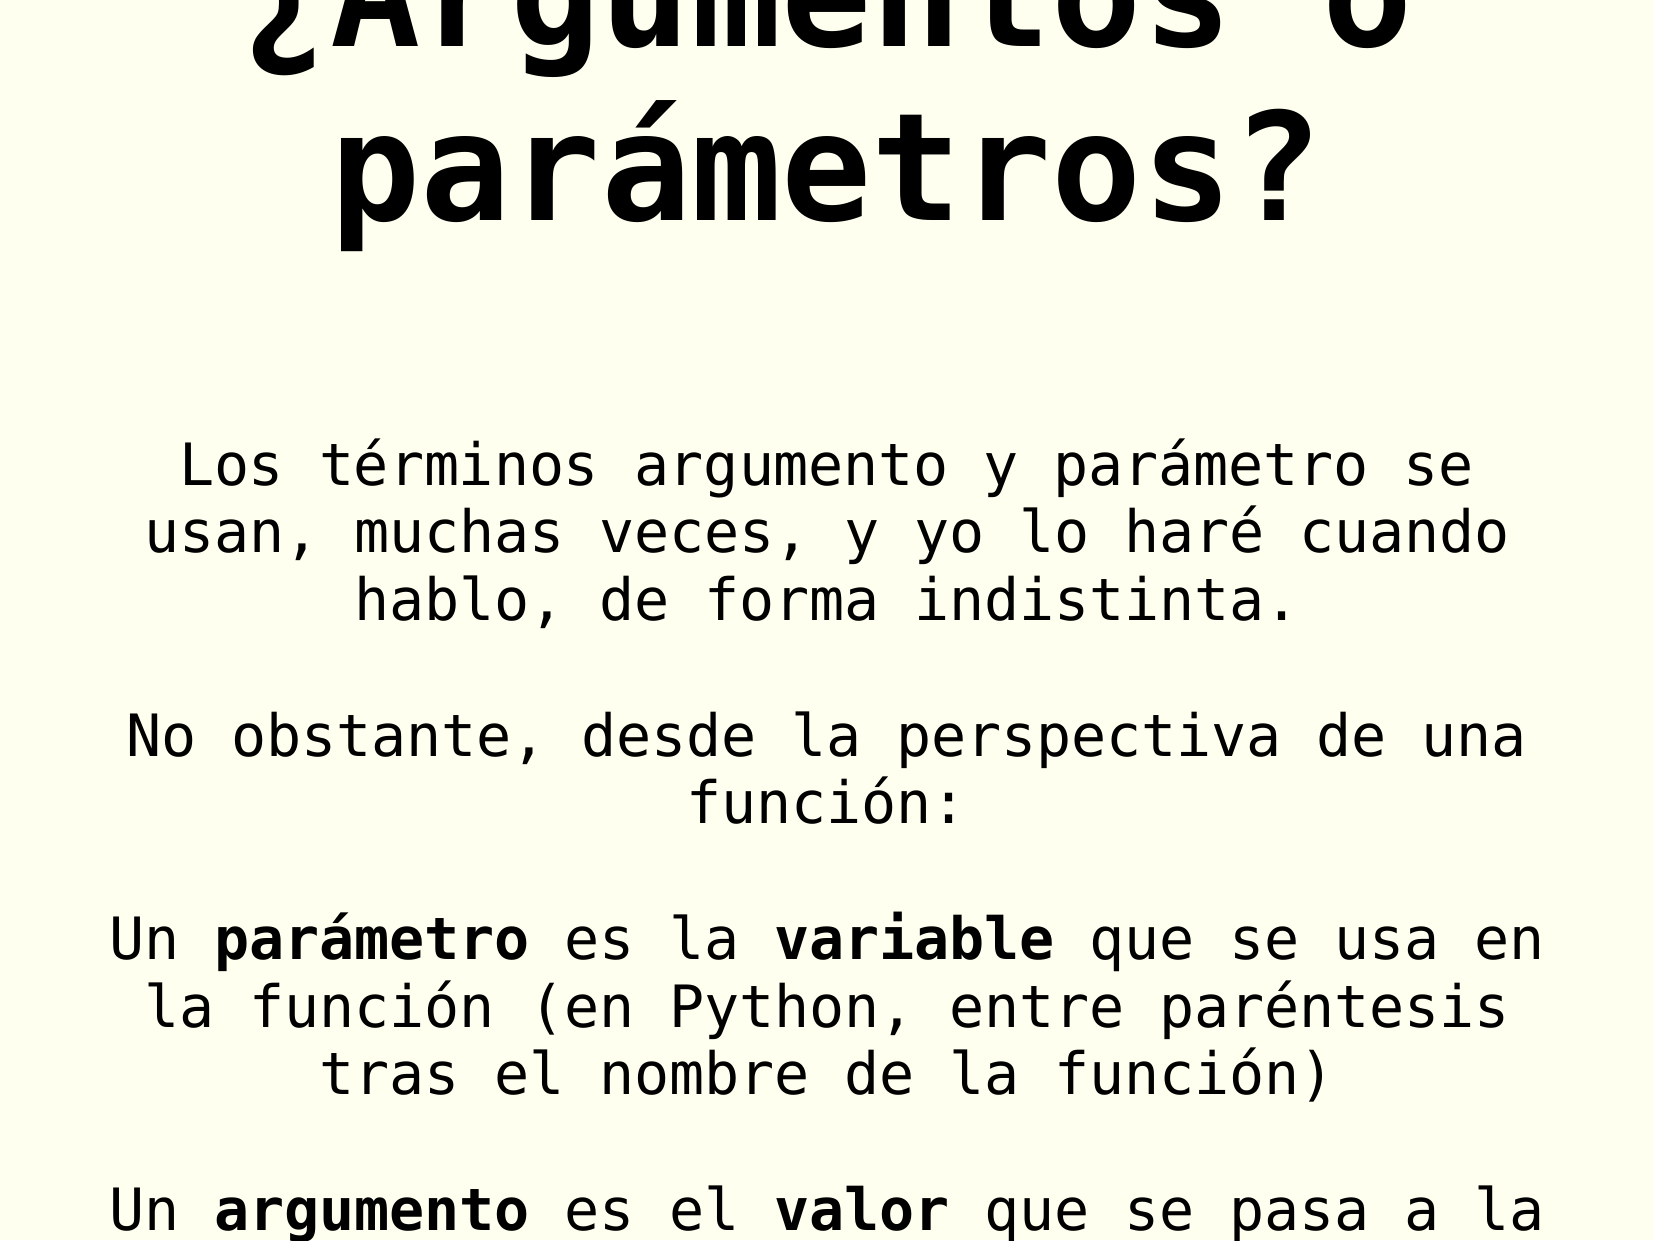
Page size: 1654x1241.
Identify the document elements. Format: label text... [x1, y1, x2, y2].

subtitle ¿Argumentos o parámetros? Los términos argumento y parámetro se usan, muchas veces, y yo lo haré cuando hablo, de forma indistinta. No obstante, desde la perspectiva de una función: Un parámetro es la variable que se usa en la función (en Python, entre paréntesis tras el nombre de la función) Un argumento es el valor que se pasa a la función cuando es llamada. [82, 7, 1571, 1212]
